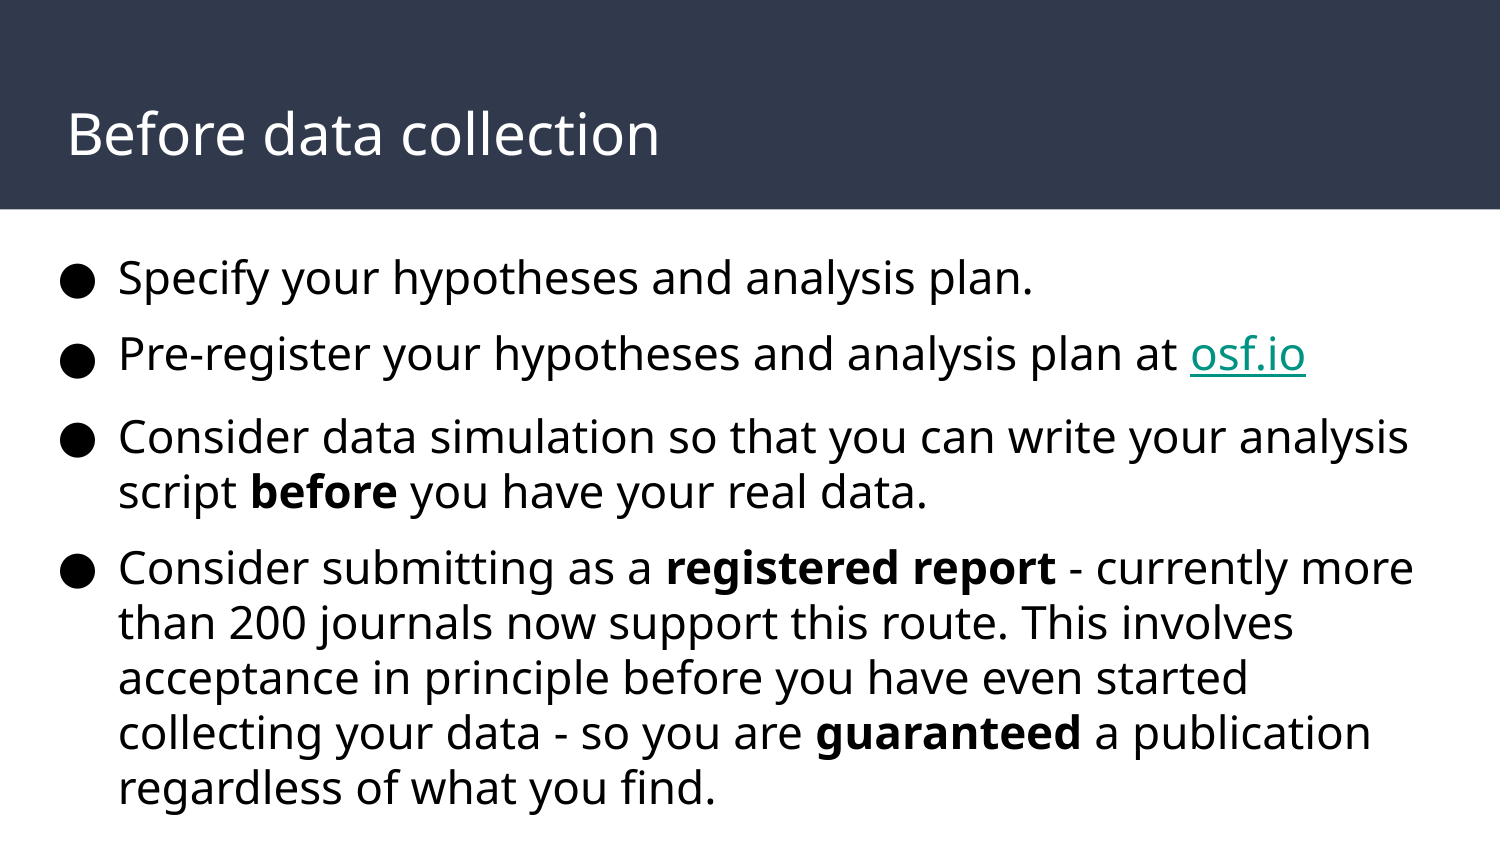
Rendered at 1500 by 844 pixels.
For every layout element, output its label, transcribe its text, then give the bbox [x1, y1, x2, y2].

text_box Specify your hypotheses and analysis plan. Pre-register your hypotheses and analysis plan at osf.io Consider data simulation so that you can write your analysis script before you have your real data. Consider submitting as a registered report - currently more than 200 journals now support this route. This involves acceptance in principle before you have even started collecting your data - so you are guaranteed a publication regardless of what you find. [27, 233, 1471, 821]
title Before data collection [51, 82, 1449, 185]
